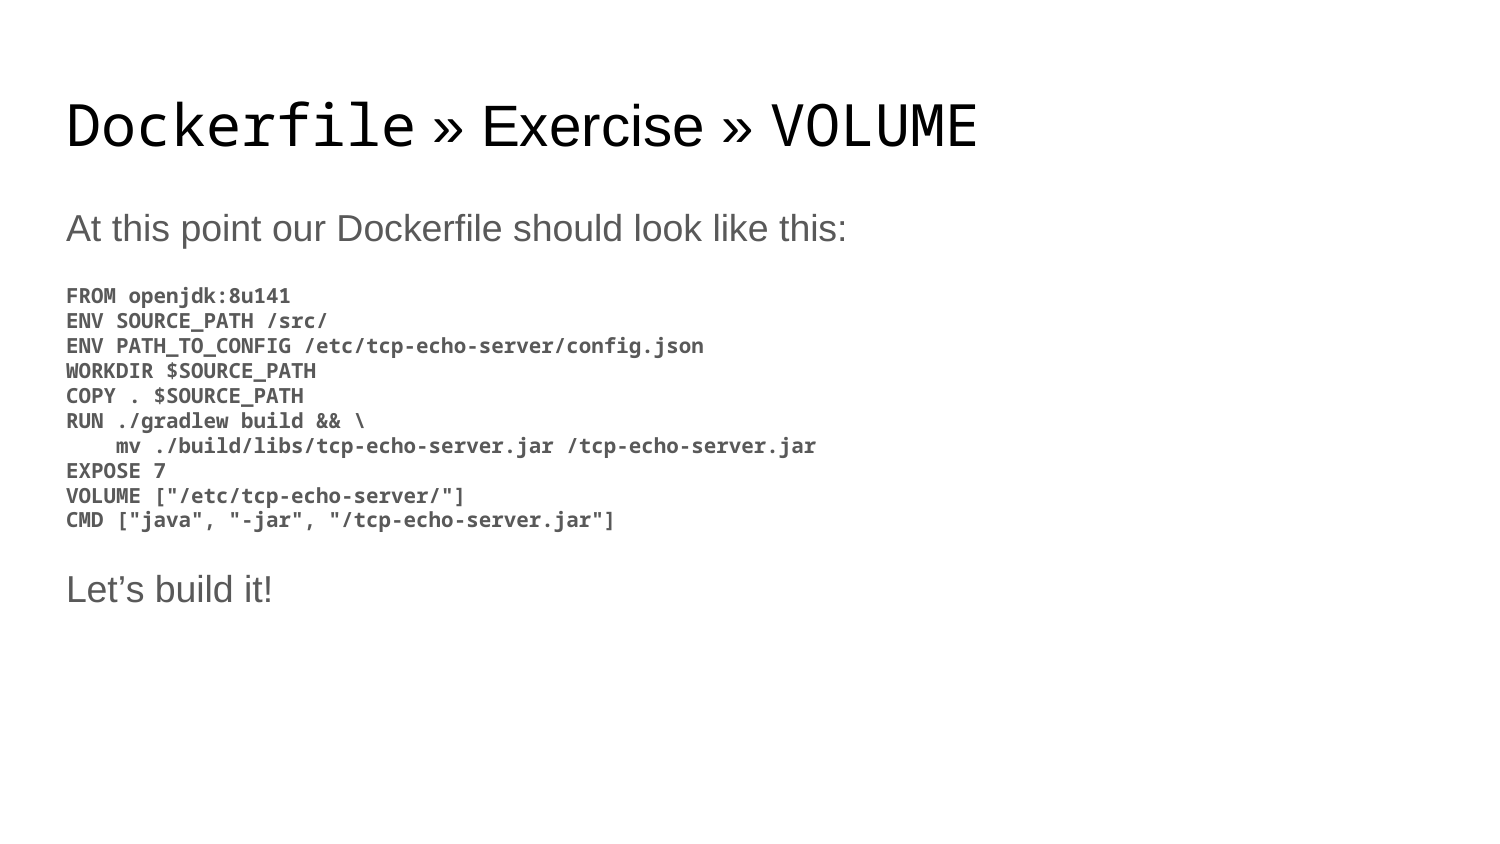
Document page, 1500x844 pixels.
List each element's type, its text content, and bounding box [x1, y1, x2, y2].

list At this point our Dockerfile should look like this: FROM openjdk:8u141 ENV SOURCE_PATH /src/ ENV PATH_TO_CONFIG /etc/tcp-echo-server/config.json WORKDIR $SOURCE_PATH COPY . $SOURCE_PATH RUN ./gradlew build && \ mv ./build/libs/tcp-echo-server.jar /tcp-echo-server.jar EXPOSE 7 VOLUME ["/etc/tcp-echo-server/"] CMD ["java", "-jar", "/tcp-echo-server.jar"] Let’s build it! [51, 189, 1449, 750]
title Dockerfile » Exercise » VOLUME [51, 72, 1449, 167]
